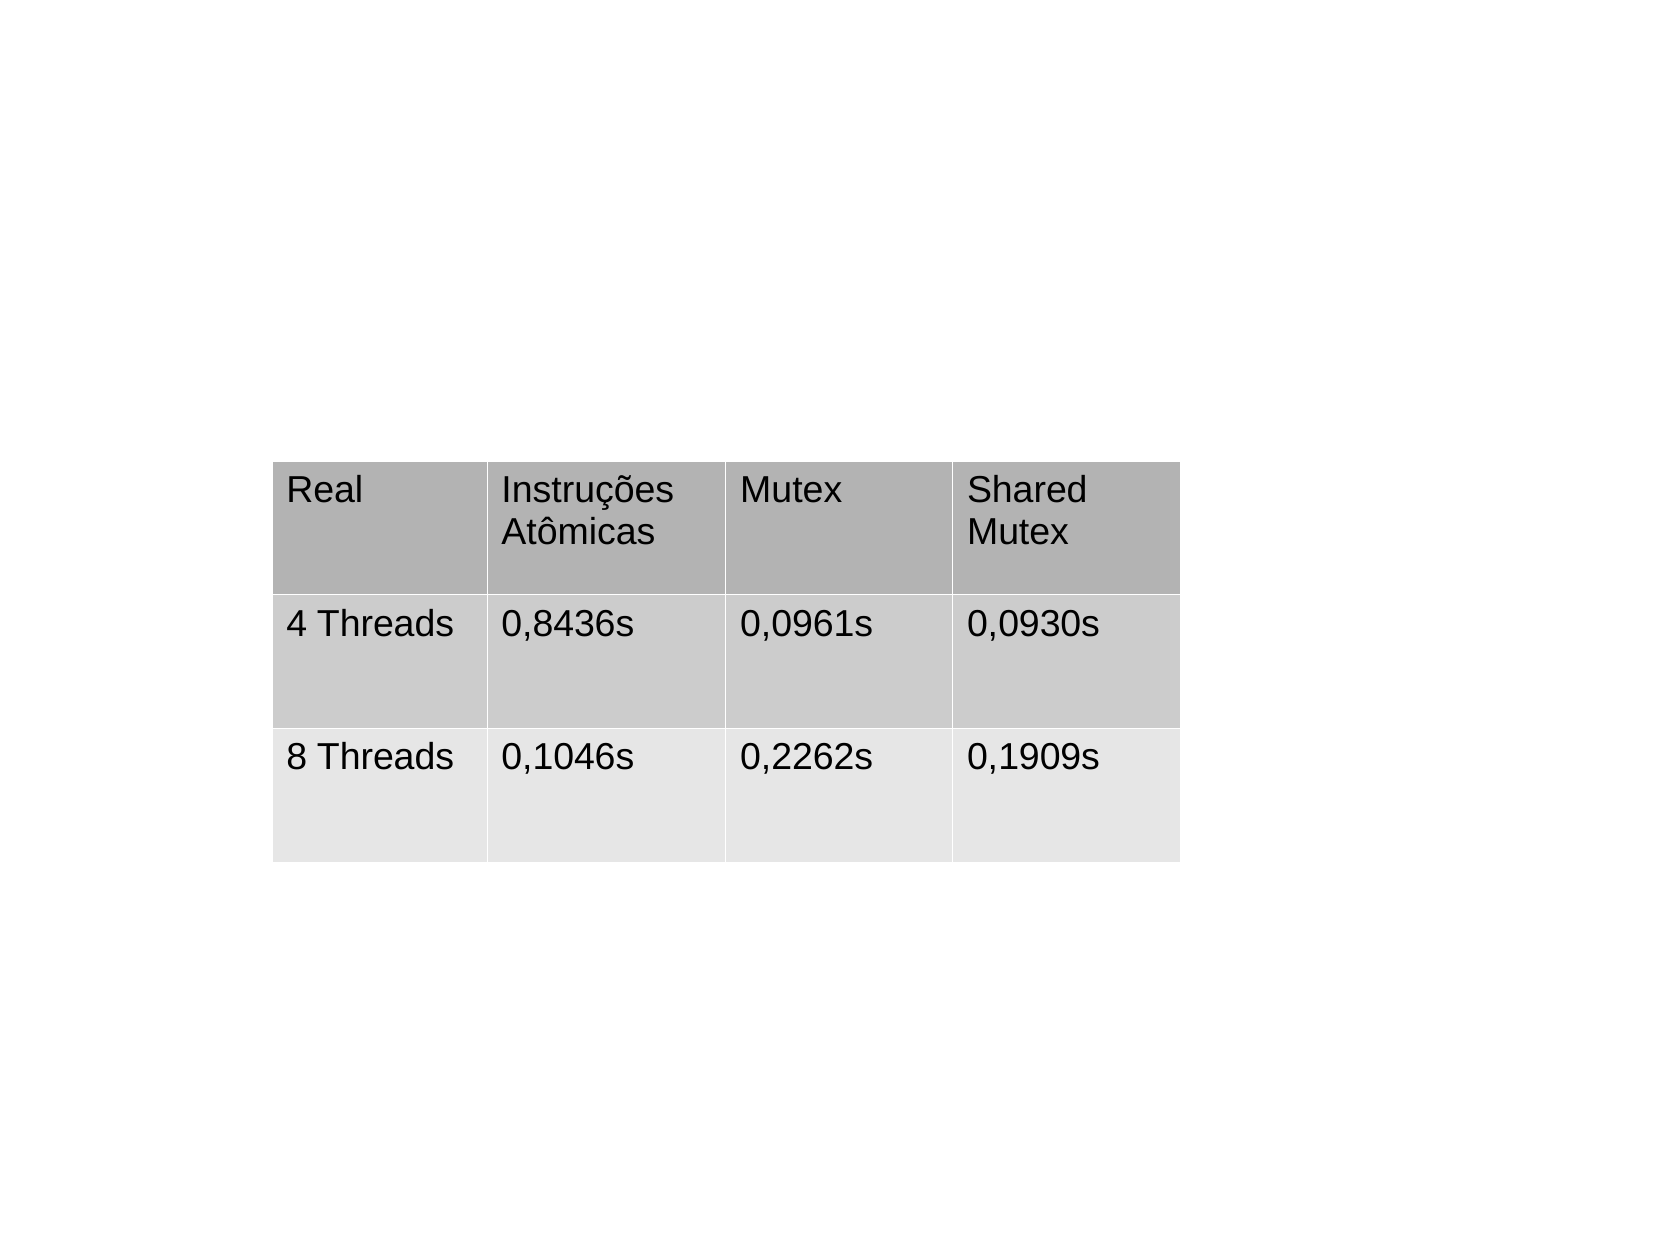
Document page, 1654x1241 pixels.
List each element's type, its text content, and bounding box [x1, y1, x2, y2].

table_header Instruções Atômicas [488, 462, 725, 594]
table_cell 0,1046s [488, 729, 725, 862]
table_cell 0,8436s [488, 595, 725, 728]
table_cell 8 Threads [273, 729, 487, 862]
table_header Real [273, 462, 487, 594]
table_header Shared Mutex [953, 462, 1180, 594]
table_cell 4 Threads [273, 595, 487, 728]
table_cell 0,1909s [953, 729, 1180, 862]
table_cell 0,0930s [953, 595, 1180, 728]
table_cell 0,0961s [726, 595, 952, 728]
table_header Mutex [726, 462, 952, 594]
table_cell 0,2262s [726, 729, 952, 862]
